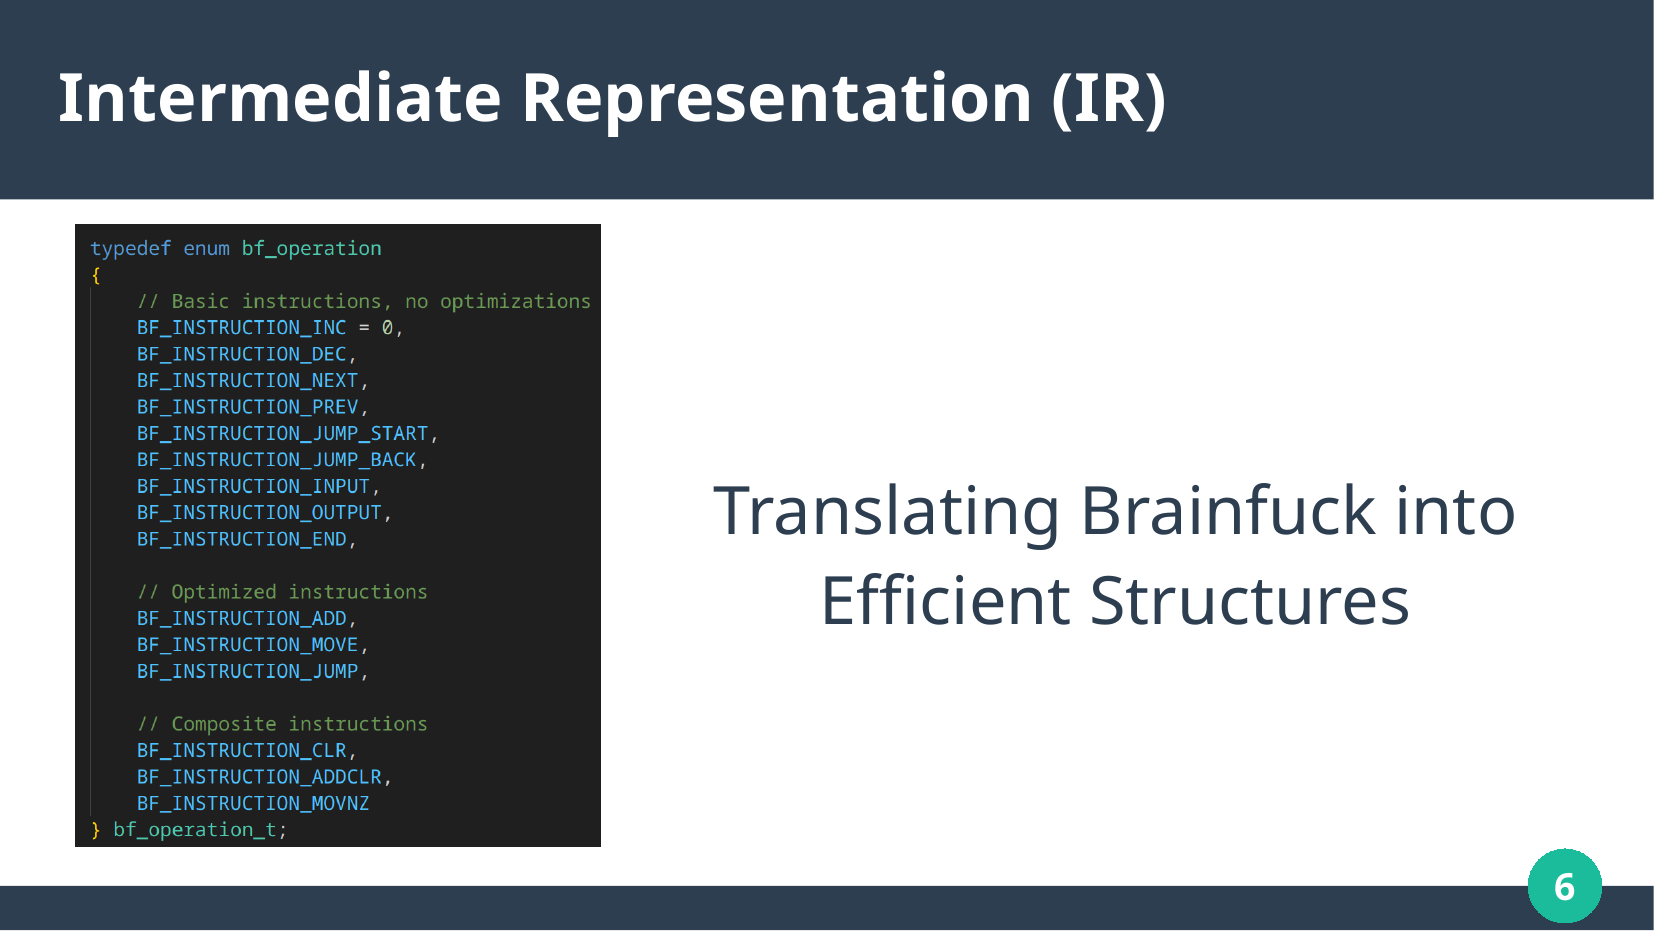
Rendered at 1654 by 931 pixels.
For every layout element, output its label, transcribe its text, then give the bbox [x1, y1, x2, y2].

subtitle Translating Brainfuck into Efficient Structures [637, 243, 1595, 864]
title Intermediate Representation (IR) [59, 37, 1595, 155]
picture [75, 224, 601, 847]
